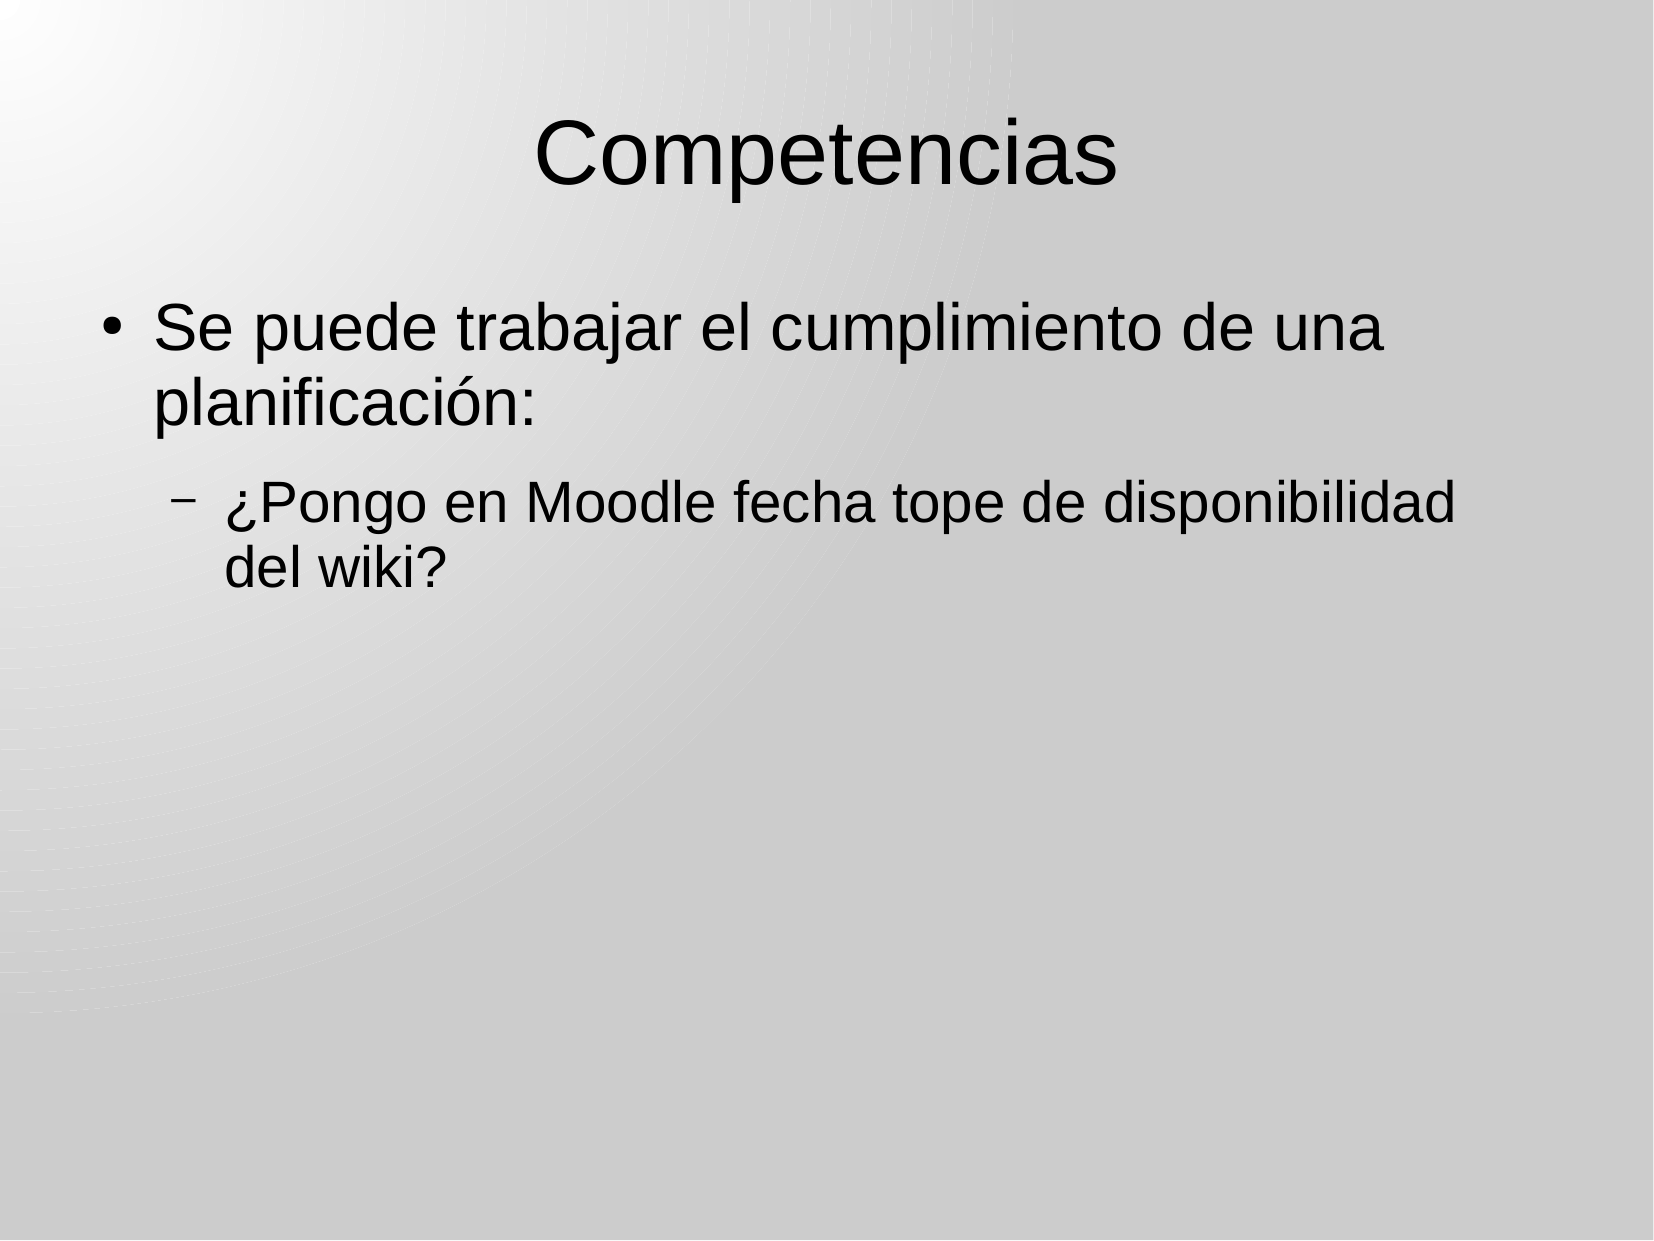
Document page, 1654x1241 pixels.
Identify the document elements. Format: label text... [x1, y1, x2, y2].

list Se puede trabajar el cumplimiento de una planificación: ¿Pongo en Moodle fecha tope de disponibilidad del wiki? [82, 290, 1538, 1063]
title Competencias [82, 49, 1571, 257]
